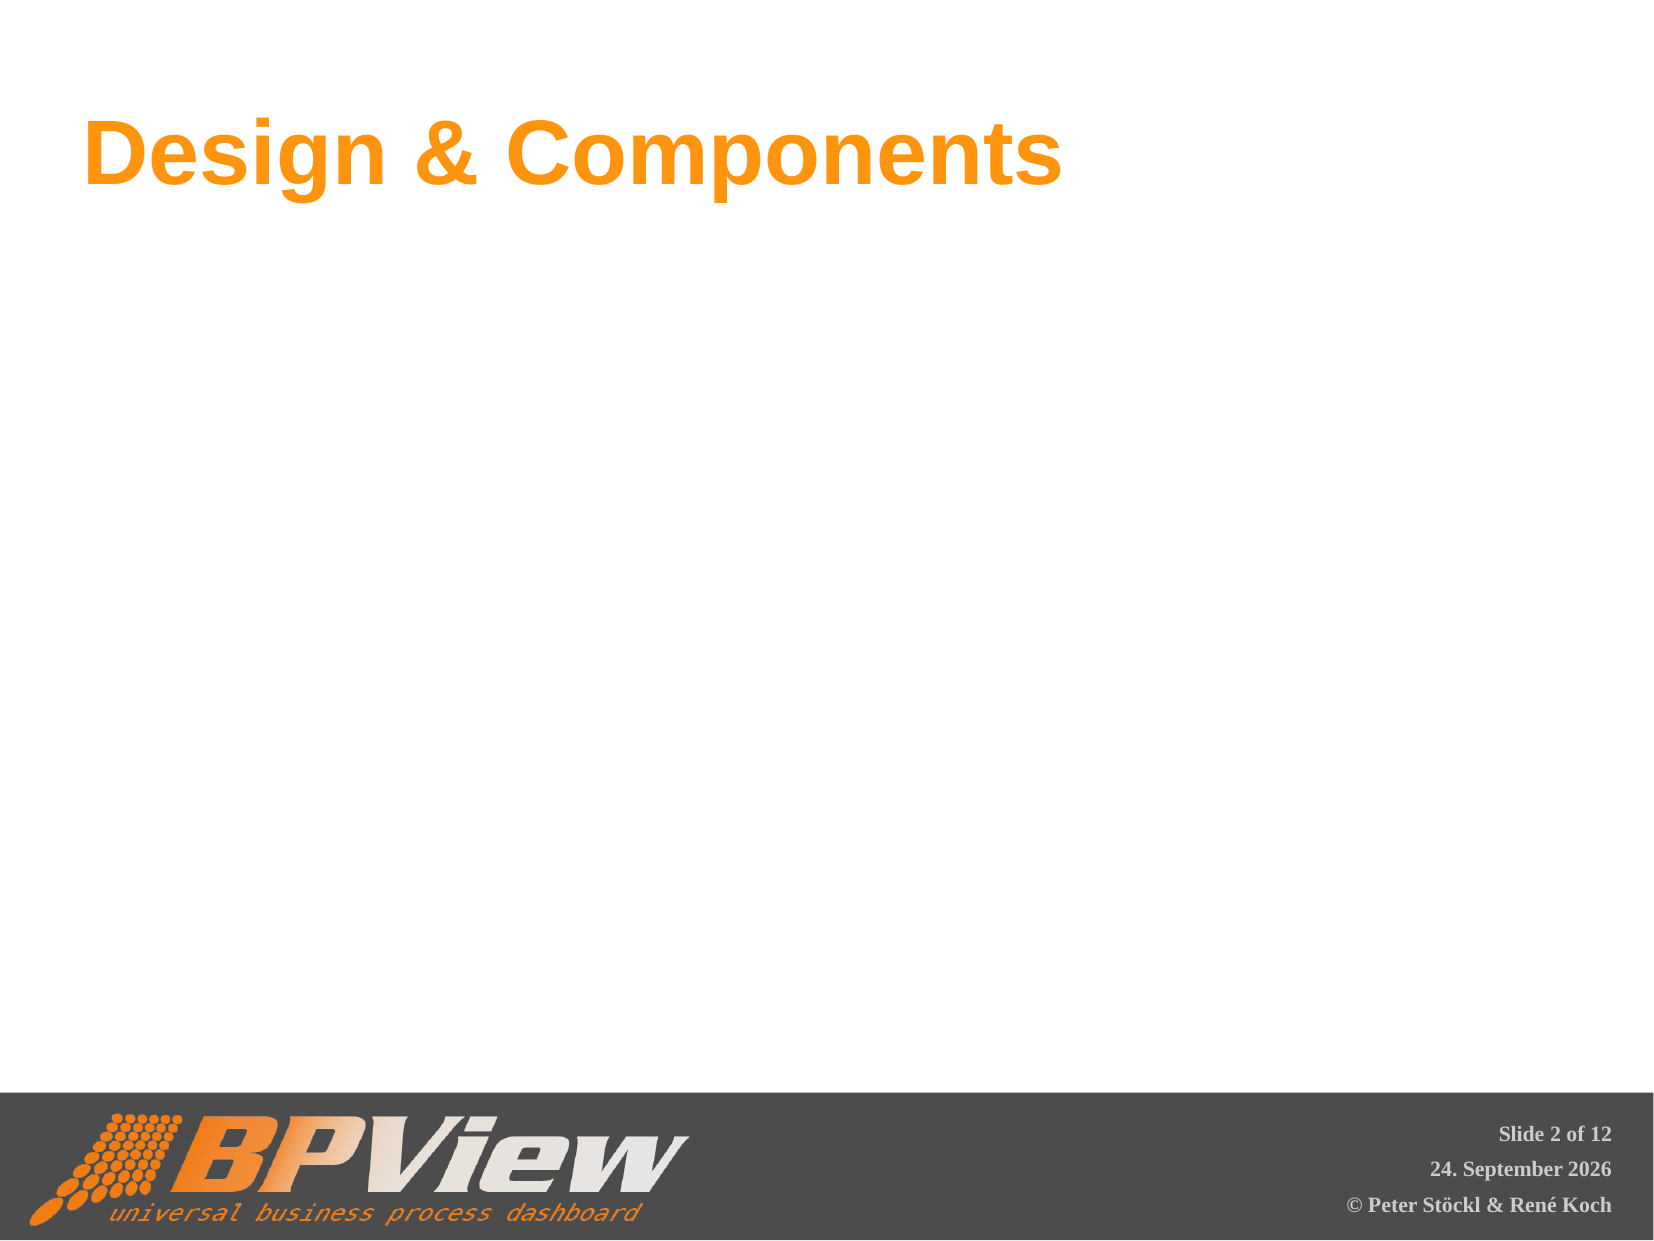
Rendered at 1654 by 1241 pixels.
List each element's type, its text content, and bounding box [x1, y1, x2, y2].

title Design & Components [82, 49, 1571, 257]
picture [29, 1113, 709, 1229]
